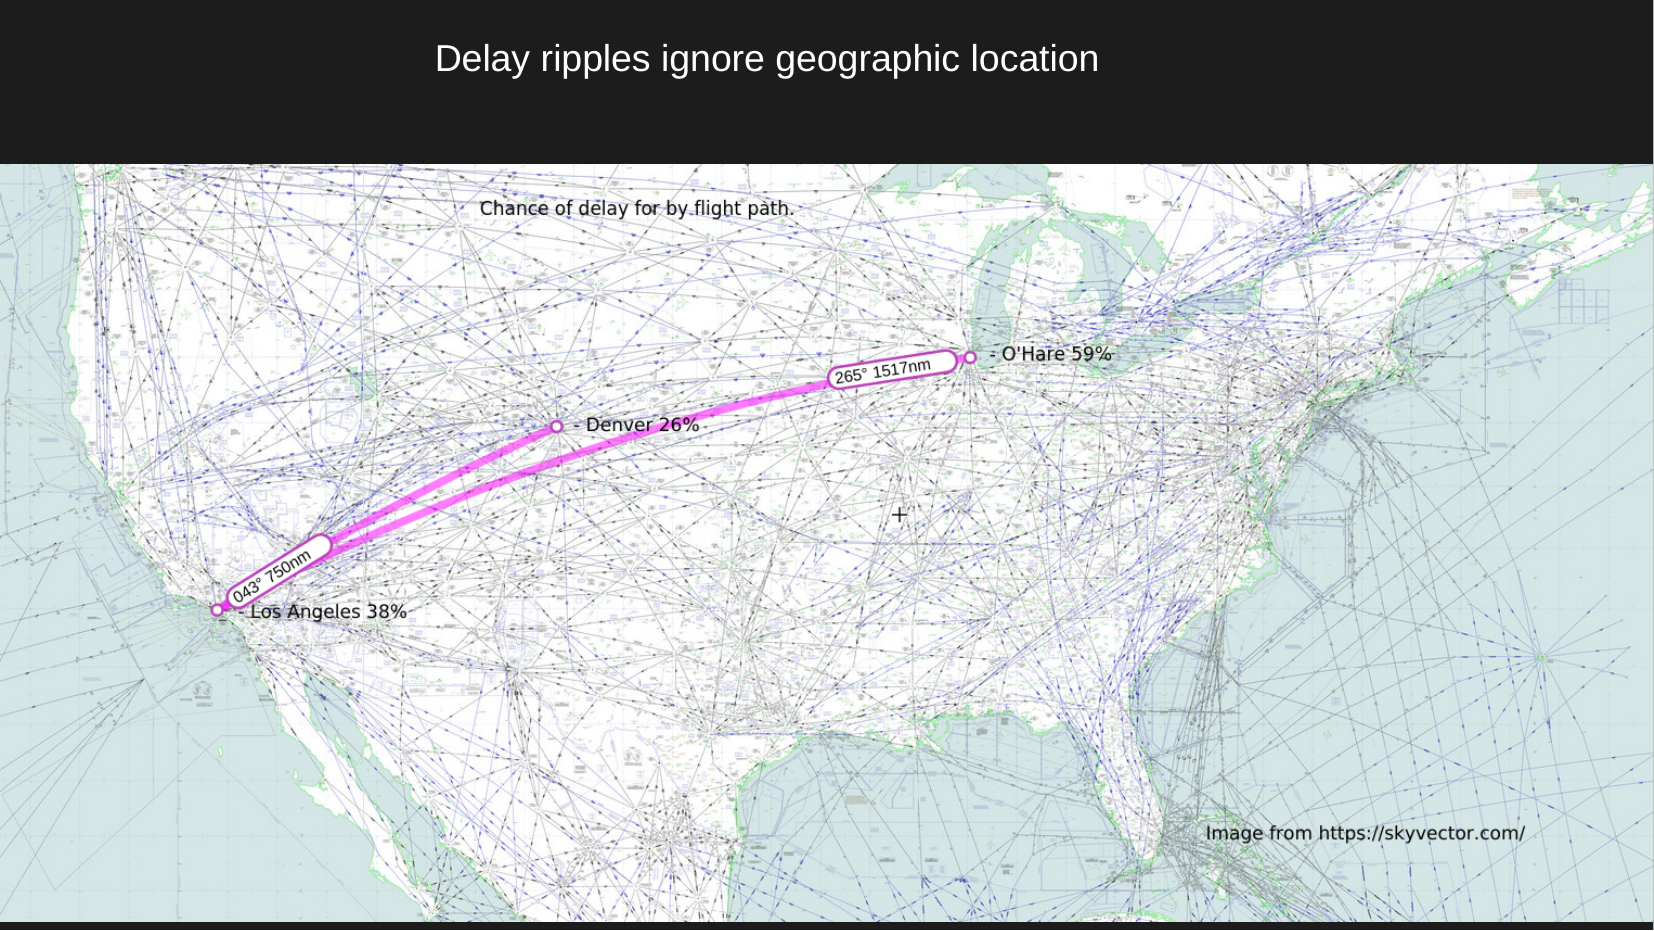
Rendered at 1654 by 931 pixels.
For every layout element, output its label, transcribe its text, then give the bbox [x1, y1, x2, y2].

text_box Delay ripples ignore geographic location [420, 30, 1115, 87]
picture [0, 164, 1654, 922]
